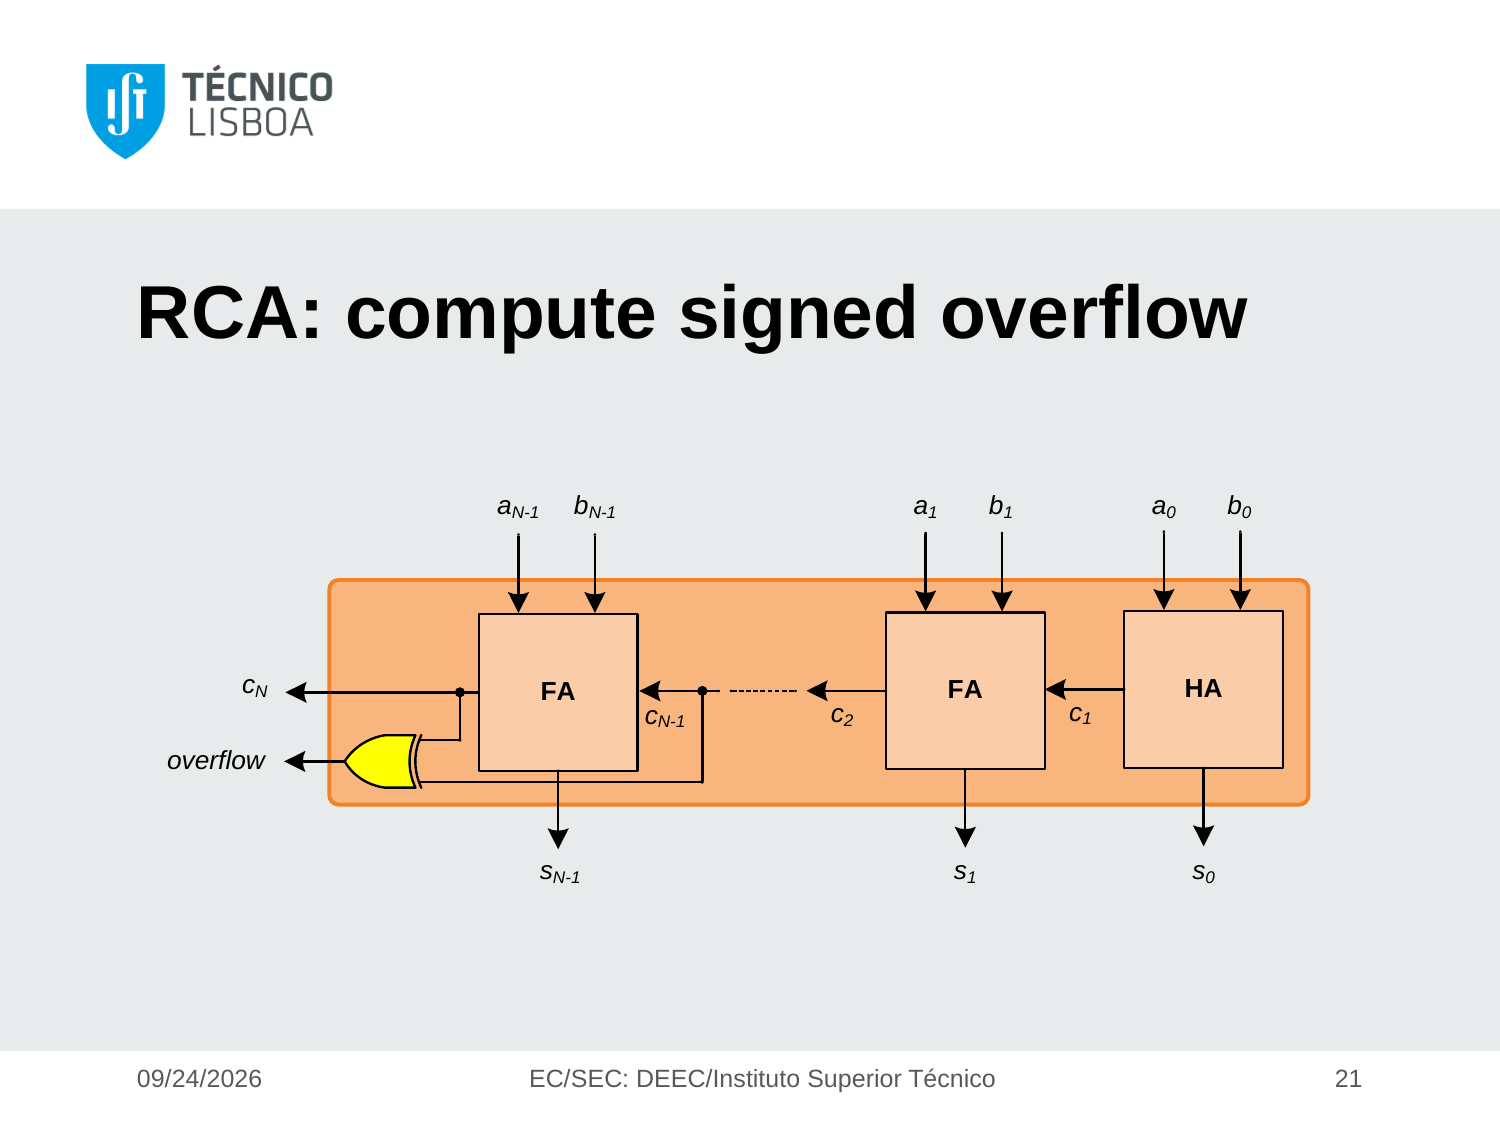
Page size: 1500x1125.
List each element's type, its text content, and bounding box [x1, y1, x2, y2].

slide_number <number> [1077, 1052, 1378, 1103]
footer EC/SEC: DEEC/Instituto Superior Técnico [512, 1052, 1021, 1103]
title RCA: compute signed overflow [121, 237, 1378, 381]
picture [0, 0, 1500, 1125]
slide_number 11/10/2020 [121, 1052, 425, 1103]
